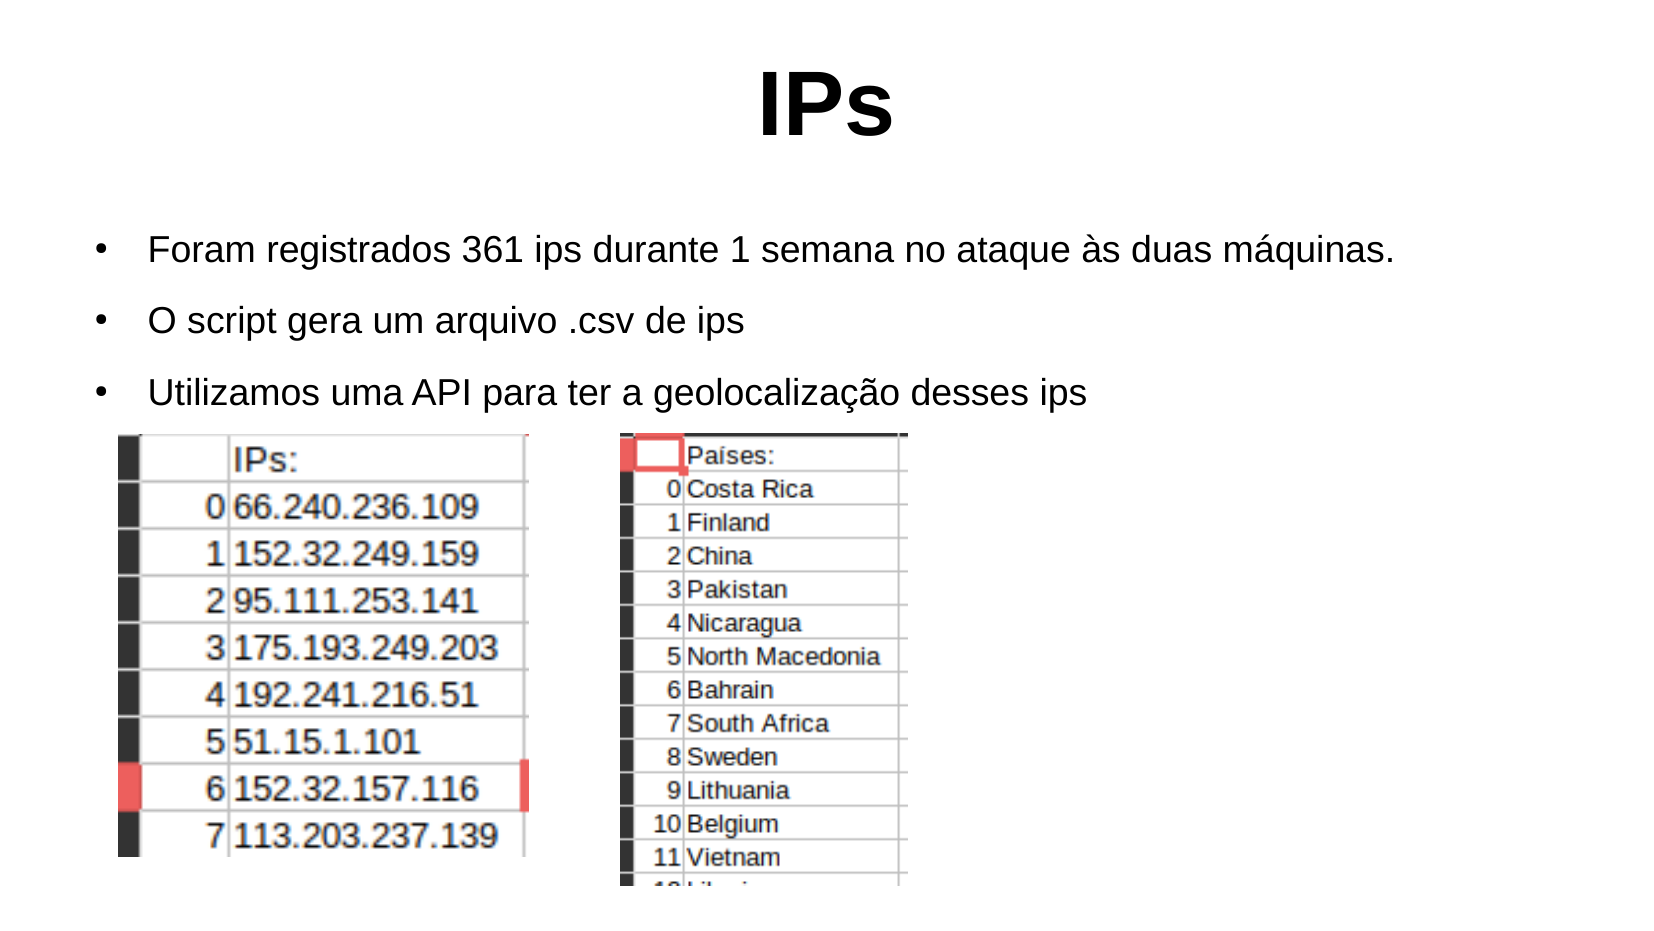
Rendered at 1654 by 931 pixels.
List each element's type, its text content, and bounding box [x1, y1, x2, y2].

title IPs [0, 0, 1654, 207]
list Foram registrados 361 ips durante 1 semana no ataque às duas máquinas. O script gera um arquivo .csv de ips Utilizamos uma API para ter a geolocalização desses ips [76, 228, 1506, 414]
picture [118, 434, 529, 857]
picture [620, 433, 908, 886]
